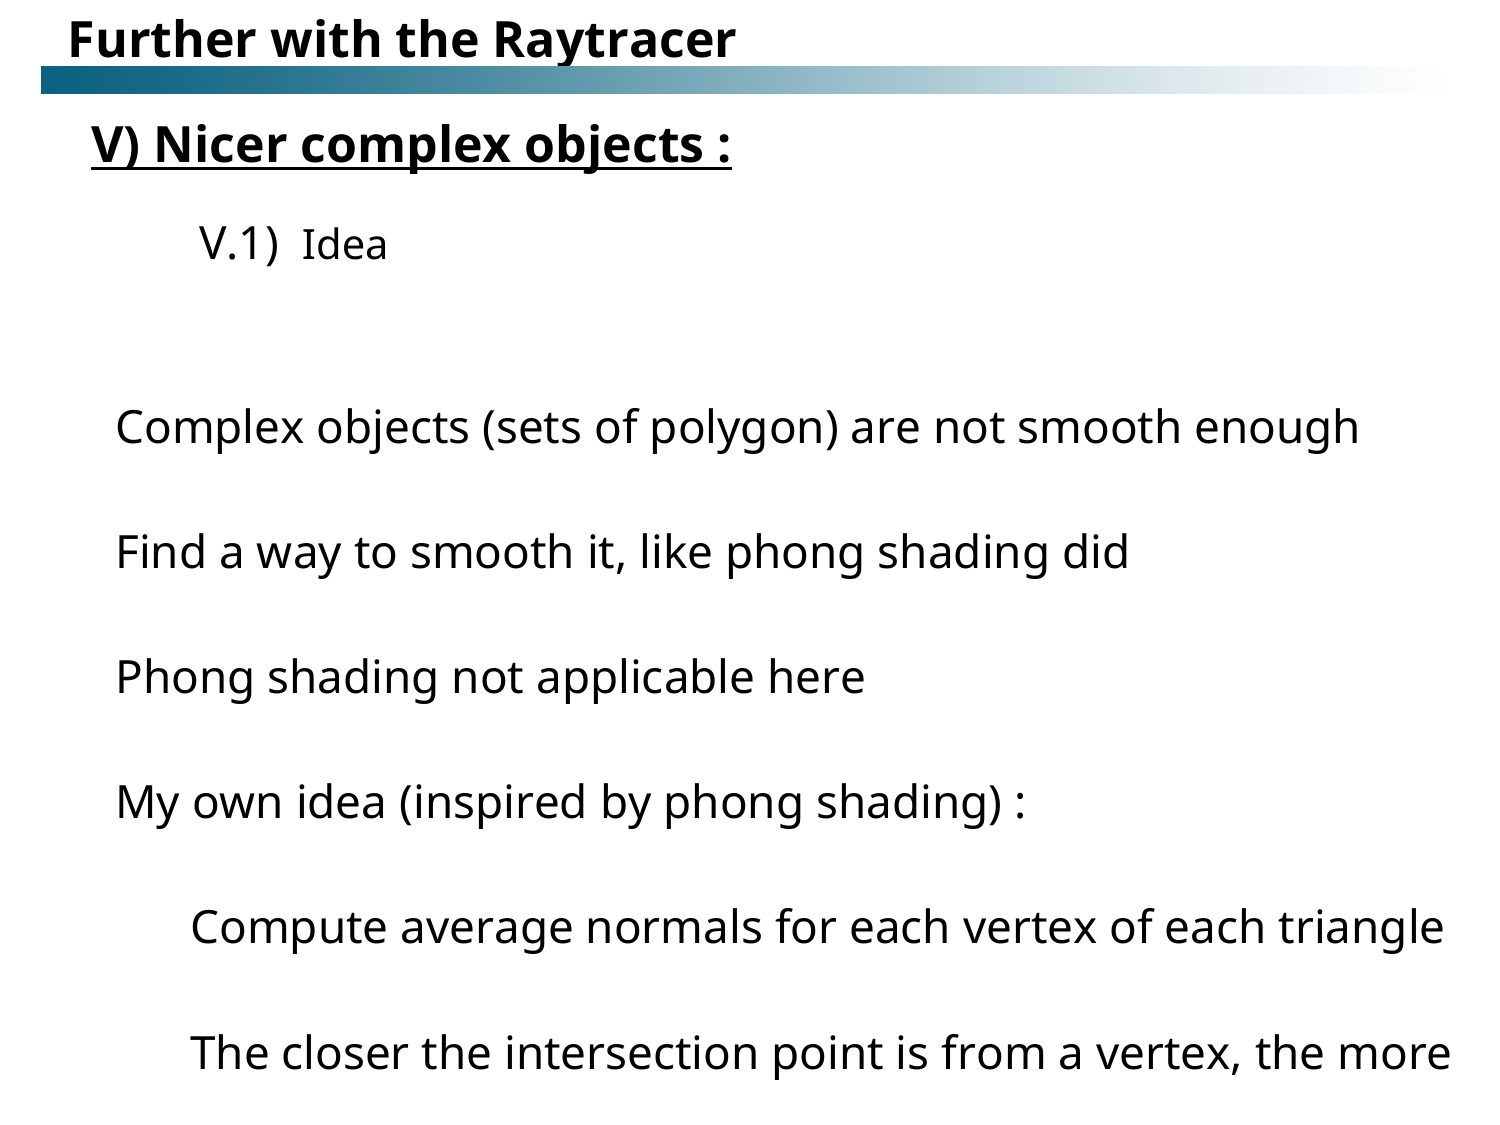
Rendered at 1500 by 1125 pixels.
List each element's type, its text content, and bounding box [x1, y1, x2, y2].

text_box V) Nicer complex objects : [76, 101, 857, 186]
title Further with the Raytracer [53, 1, 859, 66]
picture [41, 66, 1471, 94]
text_box V.1) Idea [184, 203, 1182, 282]
text_box Complex objects (sets of polygon) are not smooth enough Find a way to smooth it, like phong shading did Phong shading not applicable here My own idea (inspired by phong shading) : Compute average normals for each vertex of each triangle The closer the intersection point is from a vertex, the more similar to the vertex's normal its normal is [88, 324, 1477, 1003]
